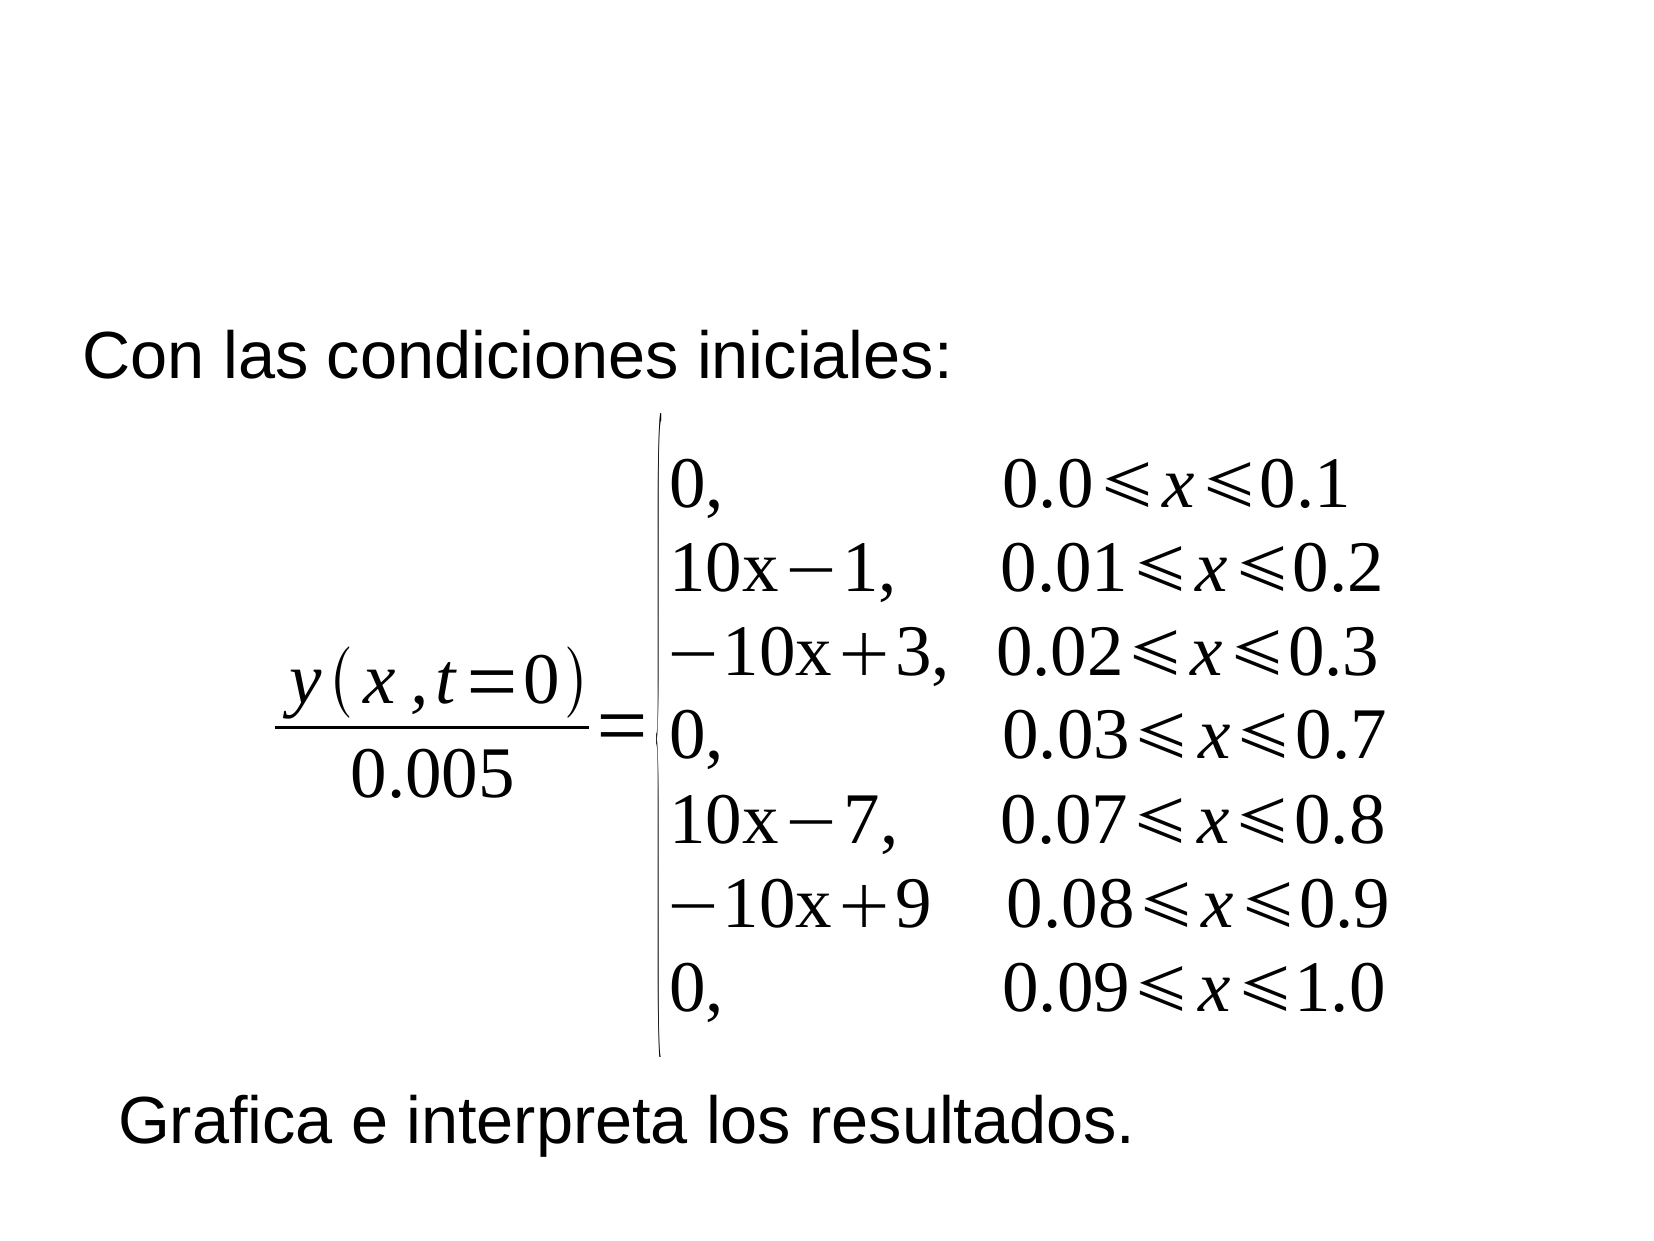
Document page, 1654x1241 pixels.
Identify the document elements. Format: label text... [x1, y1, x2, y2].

chart [265, 413, 1398, 1057]
text_box Grafica e interpreta los resultados. [118, 1062, 1607, 1179]
subtitle Con las condiciones iniciales: [82, 297, 1571, 414]
